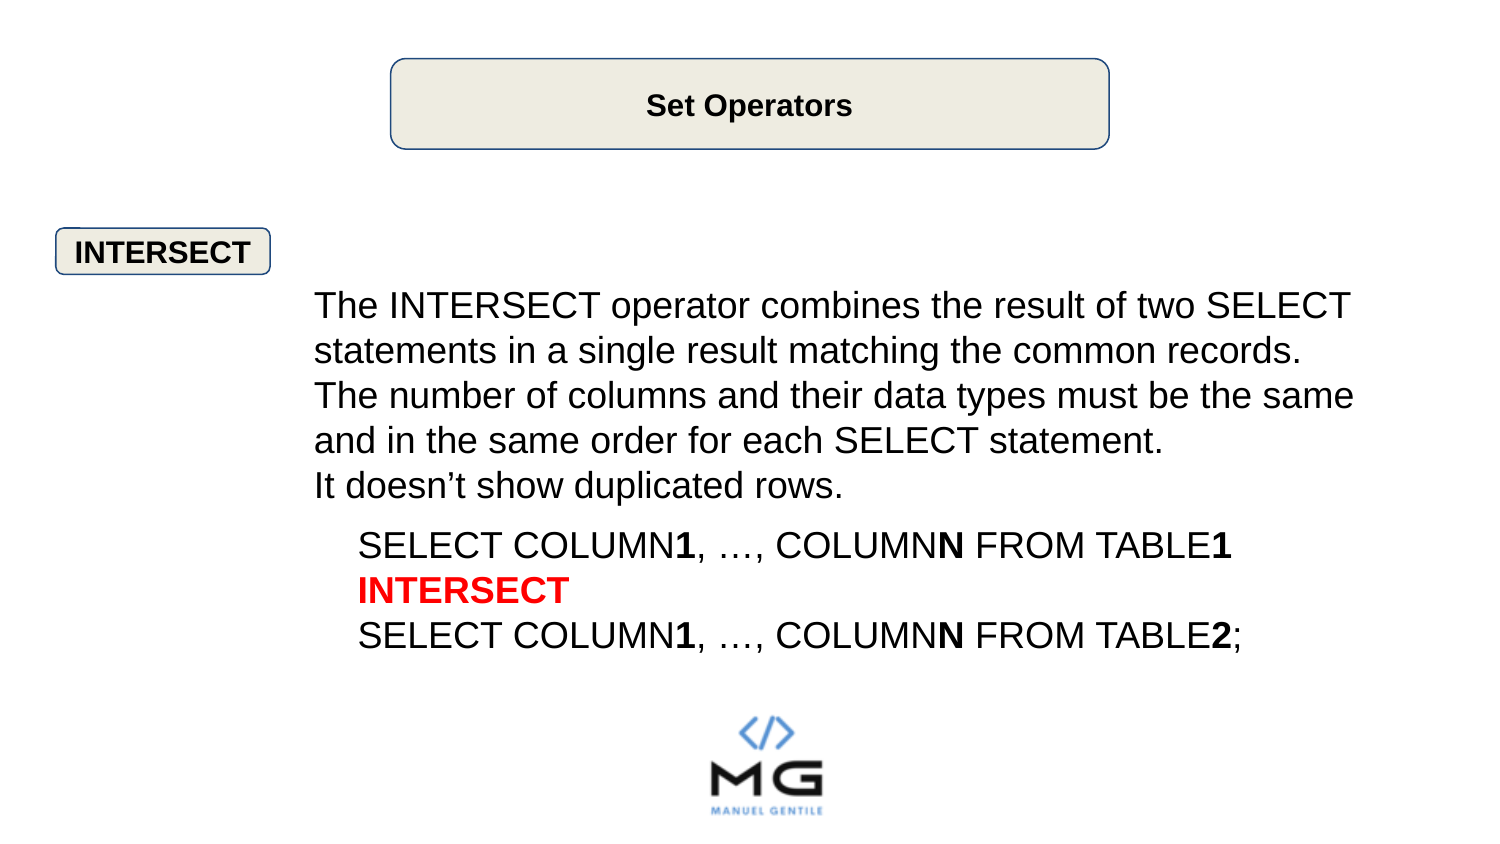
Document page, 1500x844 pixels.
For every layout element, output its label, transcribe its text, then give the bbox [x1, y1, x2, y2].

text_box Set Operators [390, 58, 1110, 150]
text_box INTERSECT [55, 228, 271, 275]
text_box SELECT COLUMN1, …, COLUMNN FROM TABLE1 INTERSECT SELECT COLUMN1, …, COLUMNN FROM TABLE2; [342, 506, 1272, 576]
text_box The INTERSECT operator combines the result of two SELECT statements in a single result matching the common records. The number of columns and their data types must be the same and in the same order for each SELECT statement. It doesn’t show duplicated rows. [298, 266, 1388, 336]
picture [688, 687, 846, 844]
